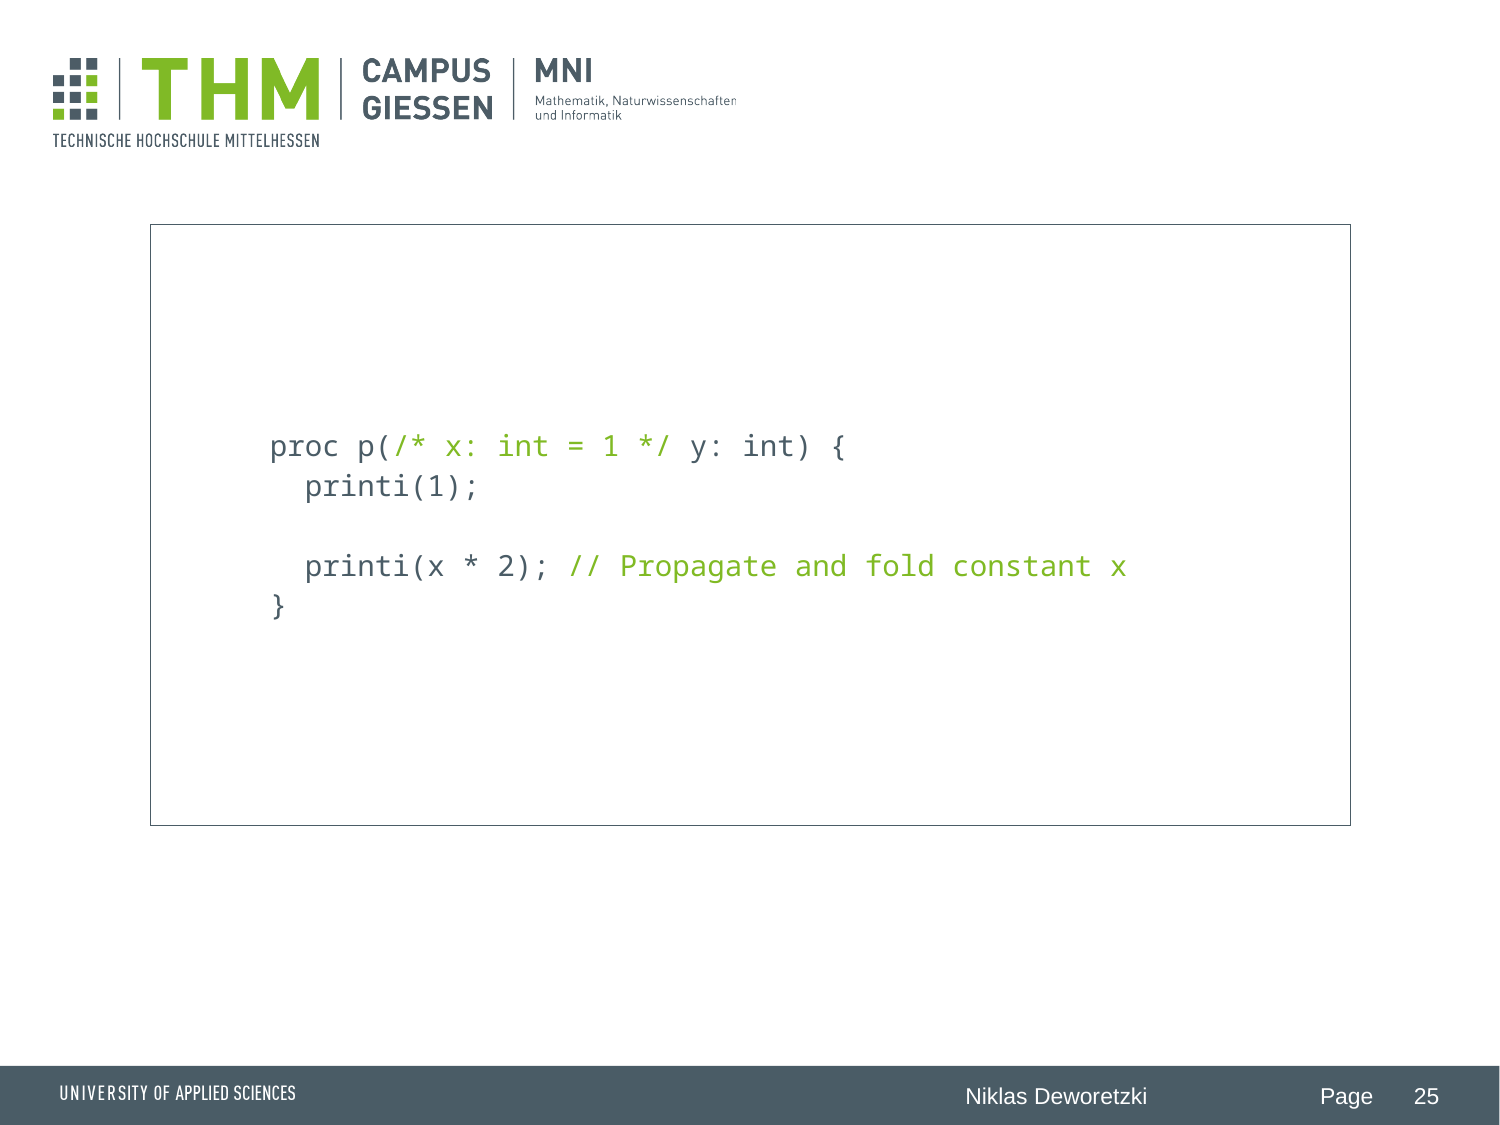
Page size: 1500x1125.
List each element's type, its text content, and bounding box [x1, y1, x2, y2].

slide_number <number> [1376, 1073, 1455, 1118]
picture [59, 1082, 296, 1104]
picture [53, 58, 736, 147]
text_box proc p(/* x: int = 1 */ y: int) { printi(1); printi(x * 2); // Propagate and fold constant x } [150, 224, 1351, 826]
